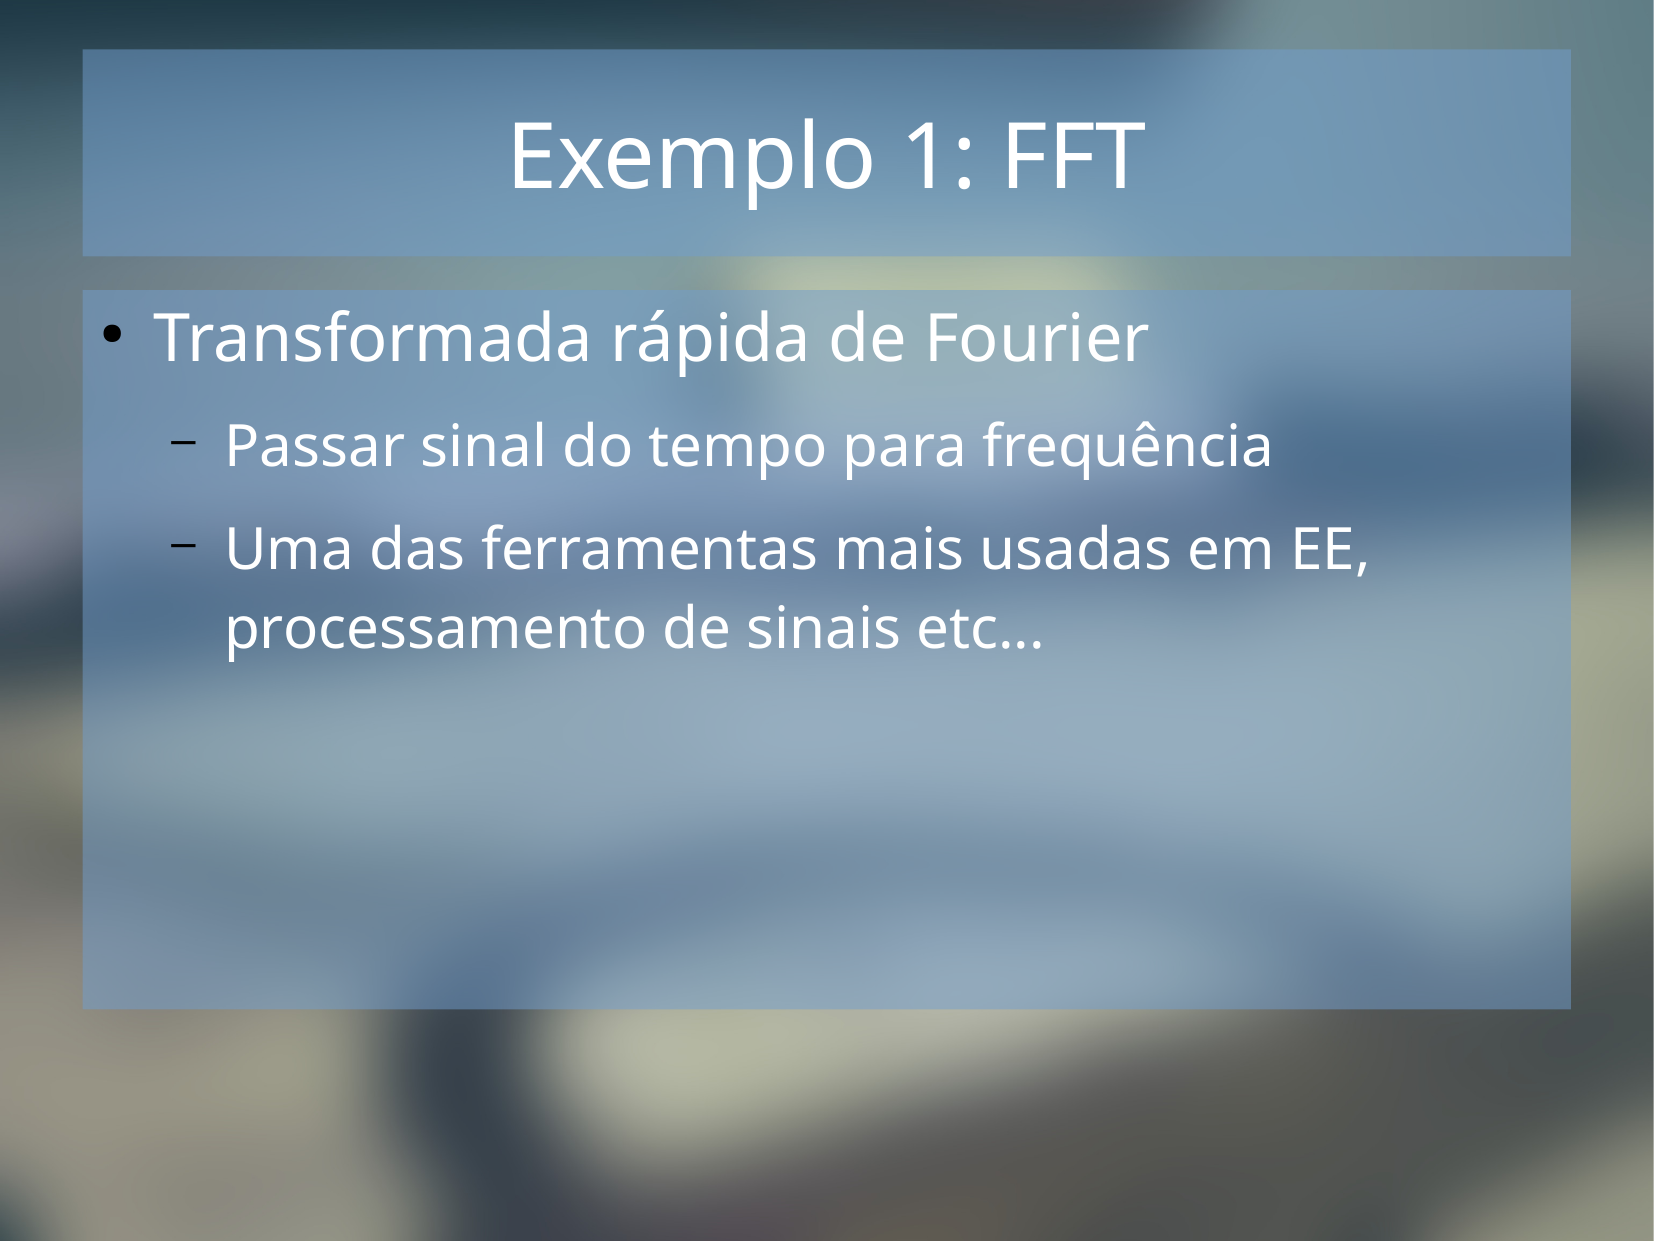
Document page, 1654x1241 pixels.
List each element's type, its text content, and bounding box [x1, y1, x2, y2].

title Exemplo 1: FFT [82, 49, 1571, 257]
picture [0, 0, 1654, 1241]
list Transformada rápida de Fourier Passar sinal do tempo para frequência Uma das ferramentas mais usadas em EE, processamento de sinais etc... [82, 290, 1571, 1010]
